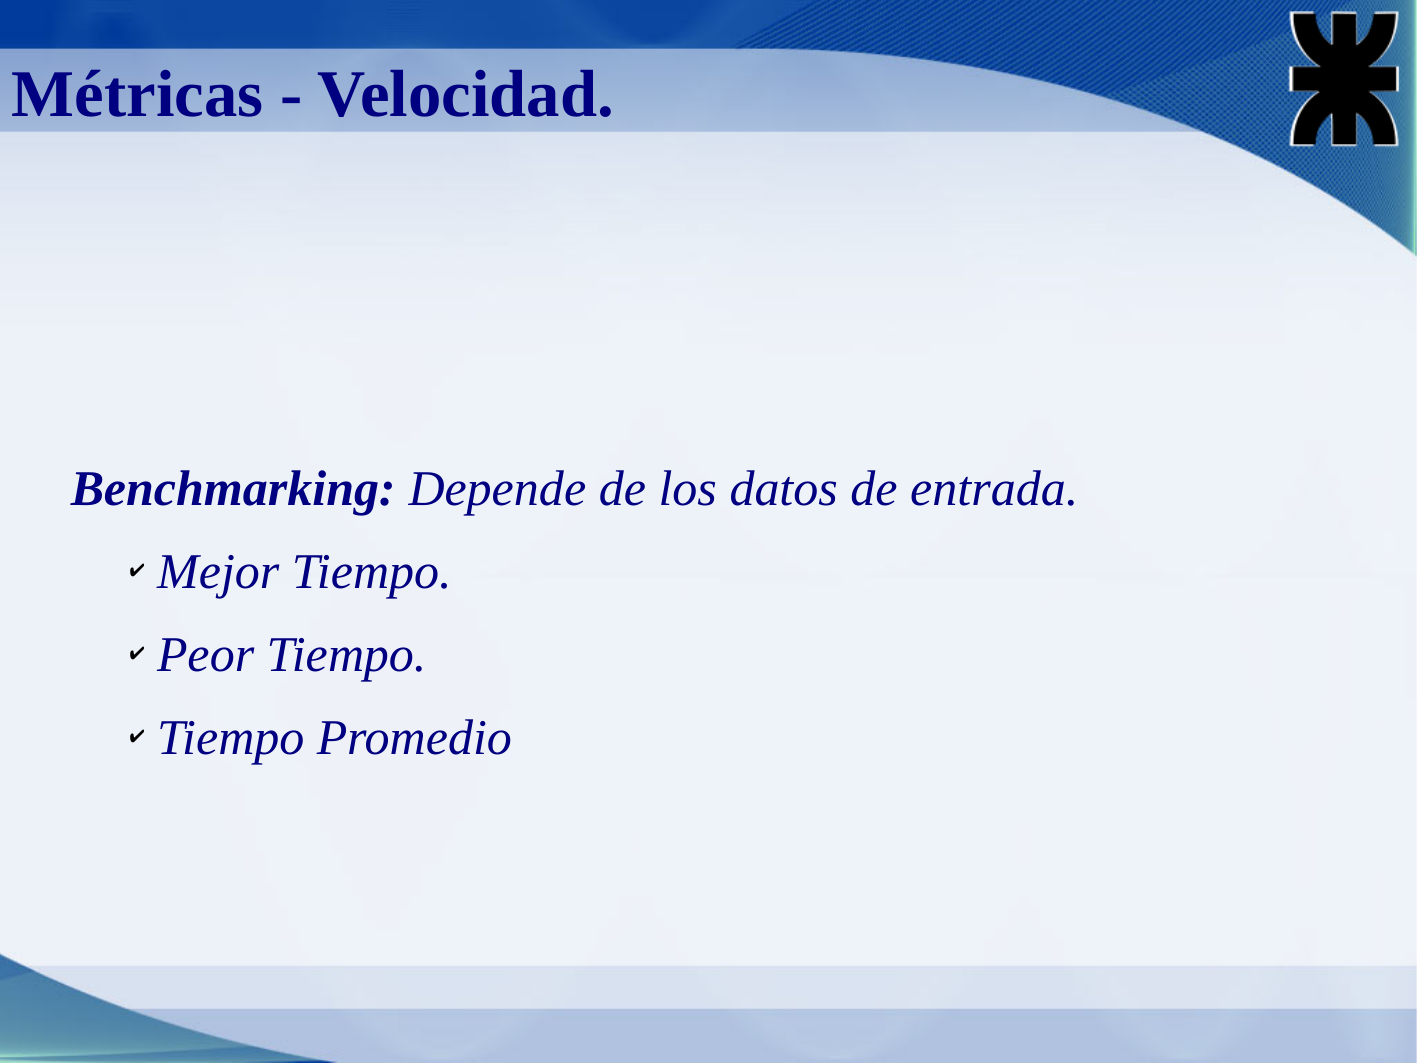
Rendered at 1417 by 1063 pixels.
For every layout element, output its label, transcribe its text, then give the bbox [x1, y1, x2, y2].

title Métricas - Velocidad. [11, 5, 857, 183]
subtitle Benchmarking: Depende de los datos de entrada. Mejor Tiempo. Peor Tiempo. Tiempo Promedio [70, 256, 1346, 943]
picture [0, 0, 1417, 1063]
